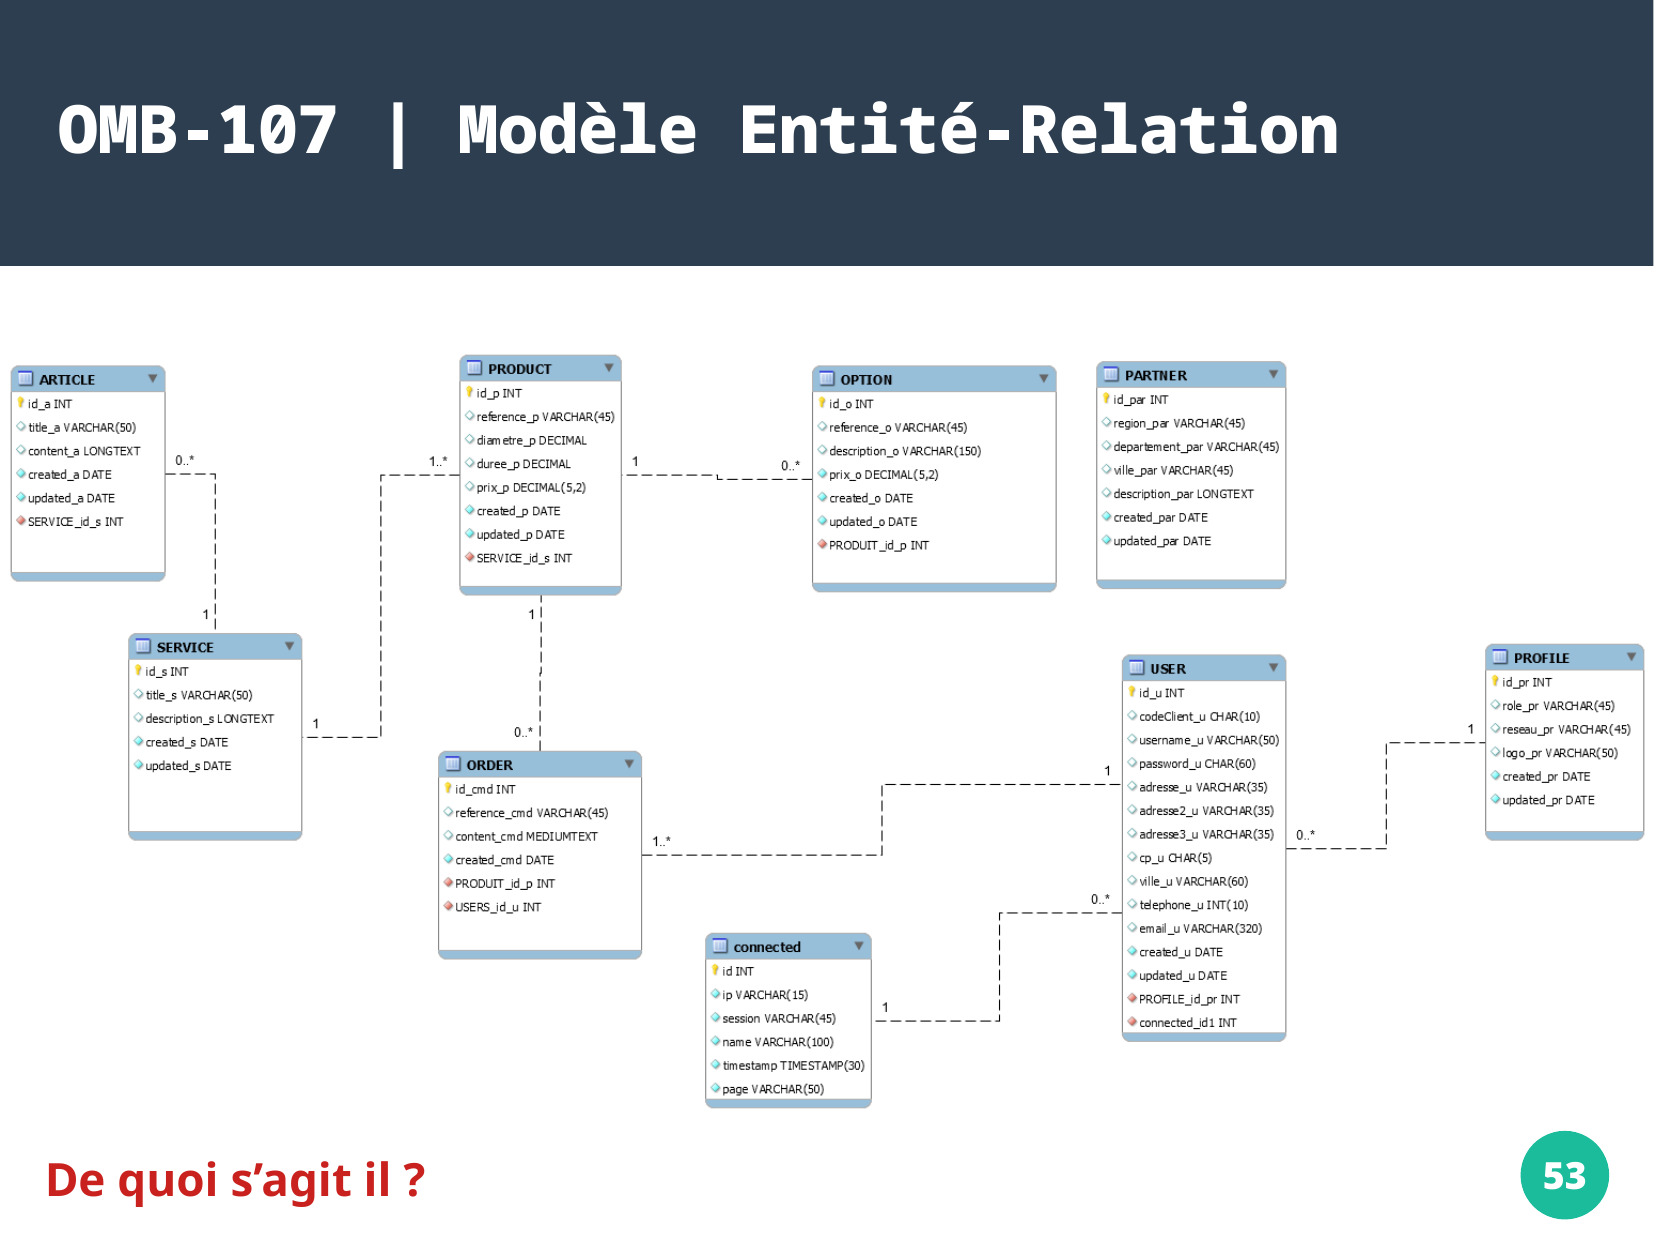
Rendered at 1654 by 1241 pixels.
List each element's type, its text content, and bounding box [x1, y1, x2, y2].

title OMB-107 | Modèle Entité-Relation [58, 49, 1595, 207]
text_box De quoi s’agit il ? [30, 1140, 1276, 1231]
picture [0, 344, 1654, 1118]
